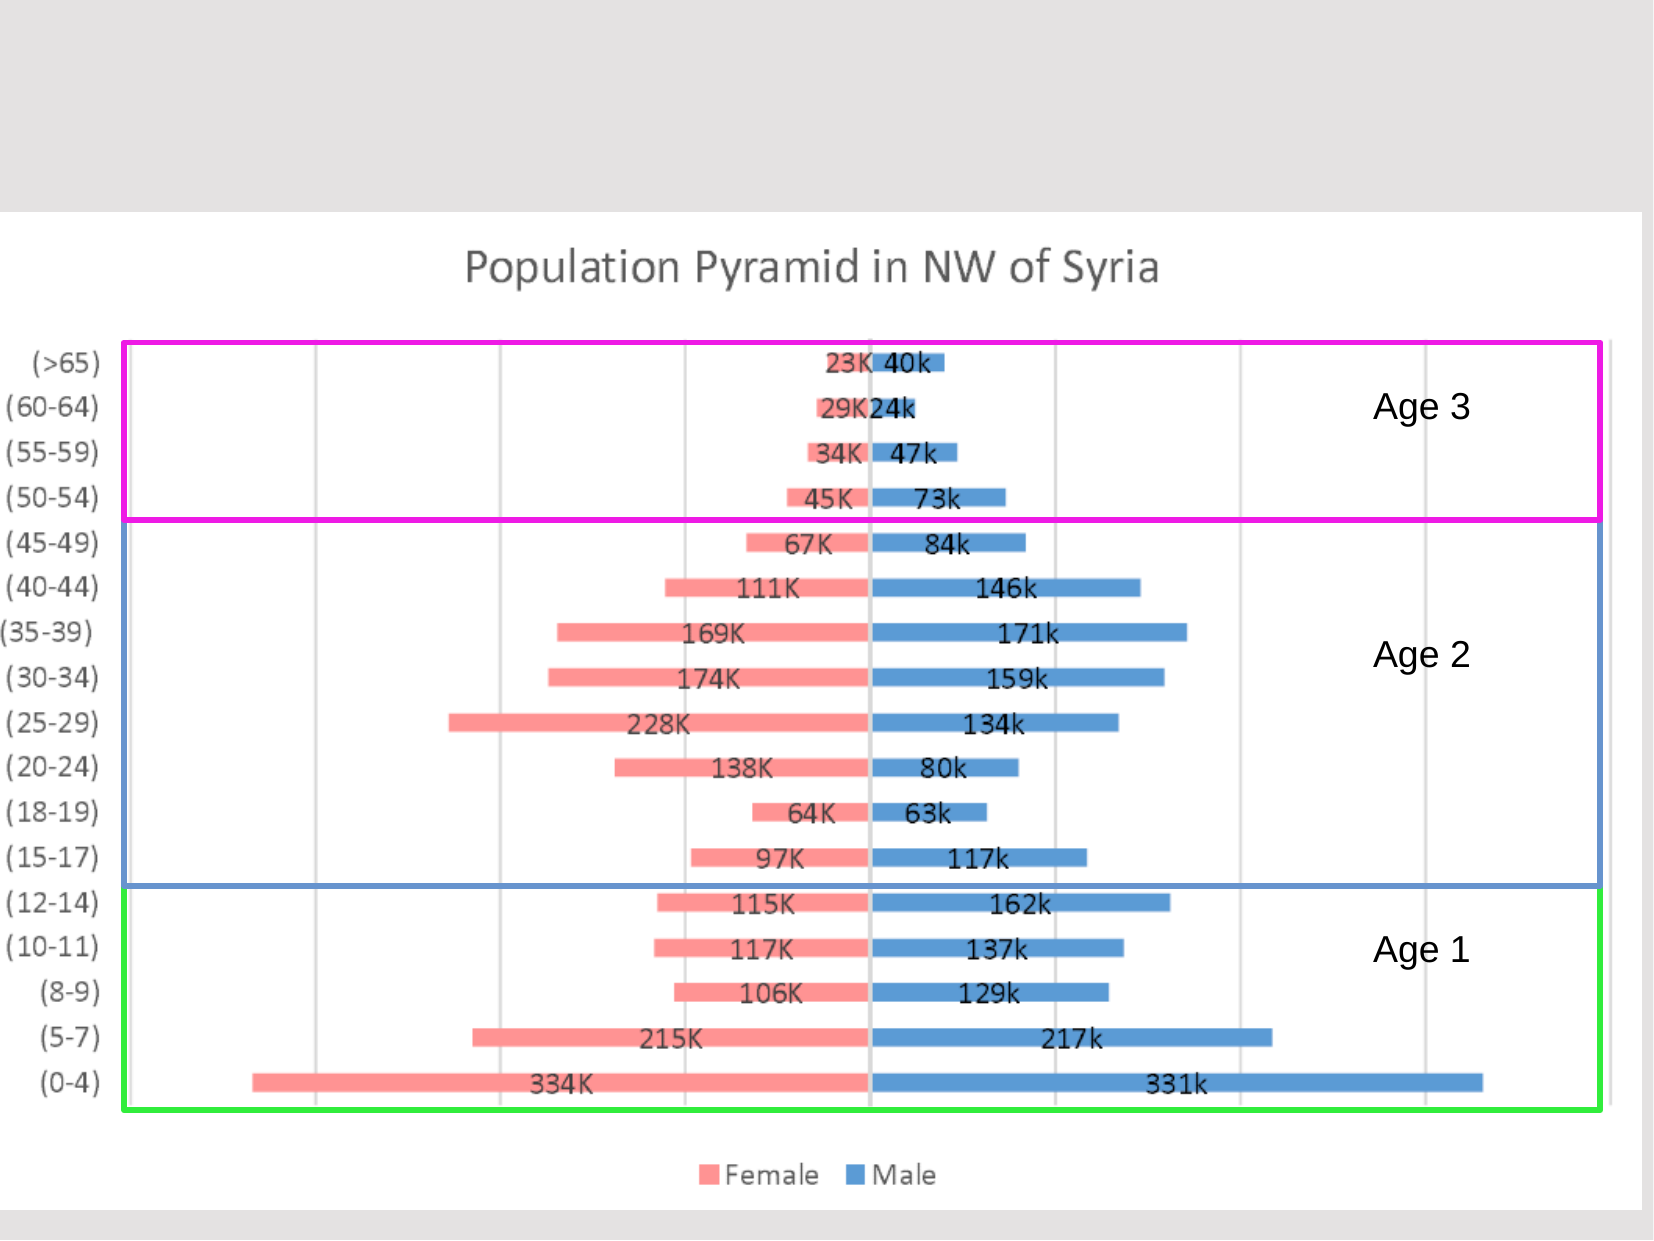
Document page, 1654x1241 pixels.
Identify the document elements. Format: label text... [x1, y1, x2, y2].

picture [0, 212, 1642, 1210]
text_box Age 3 [1358, 377, 1486, 435]
text_box Age 1 [1358, 921, 1486, 979]
text_box Age 2 [1358, 625, 1486, 683]
